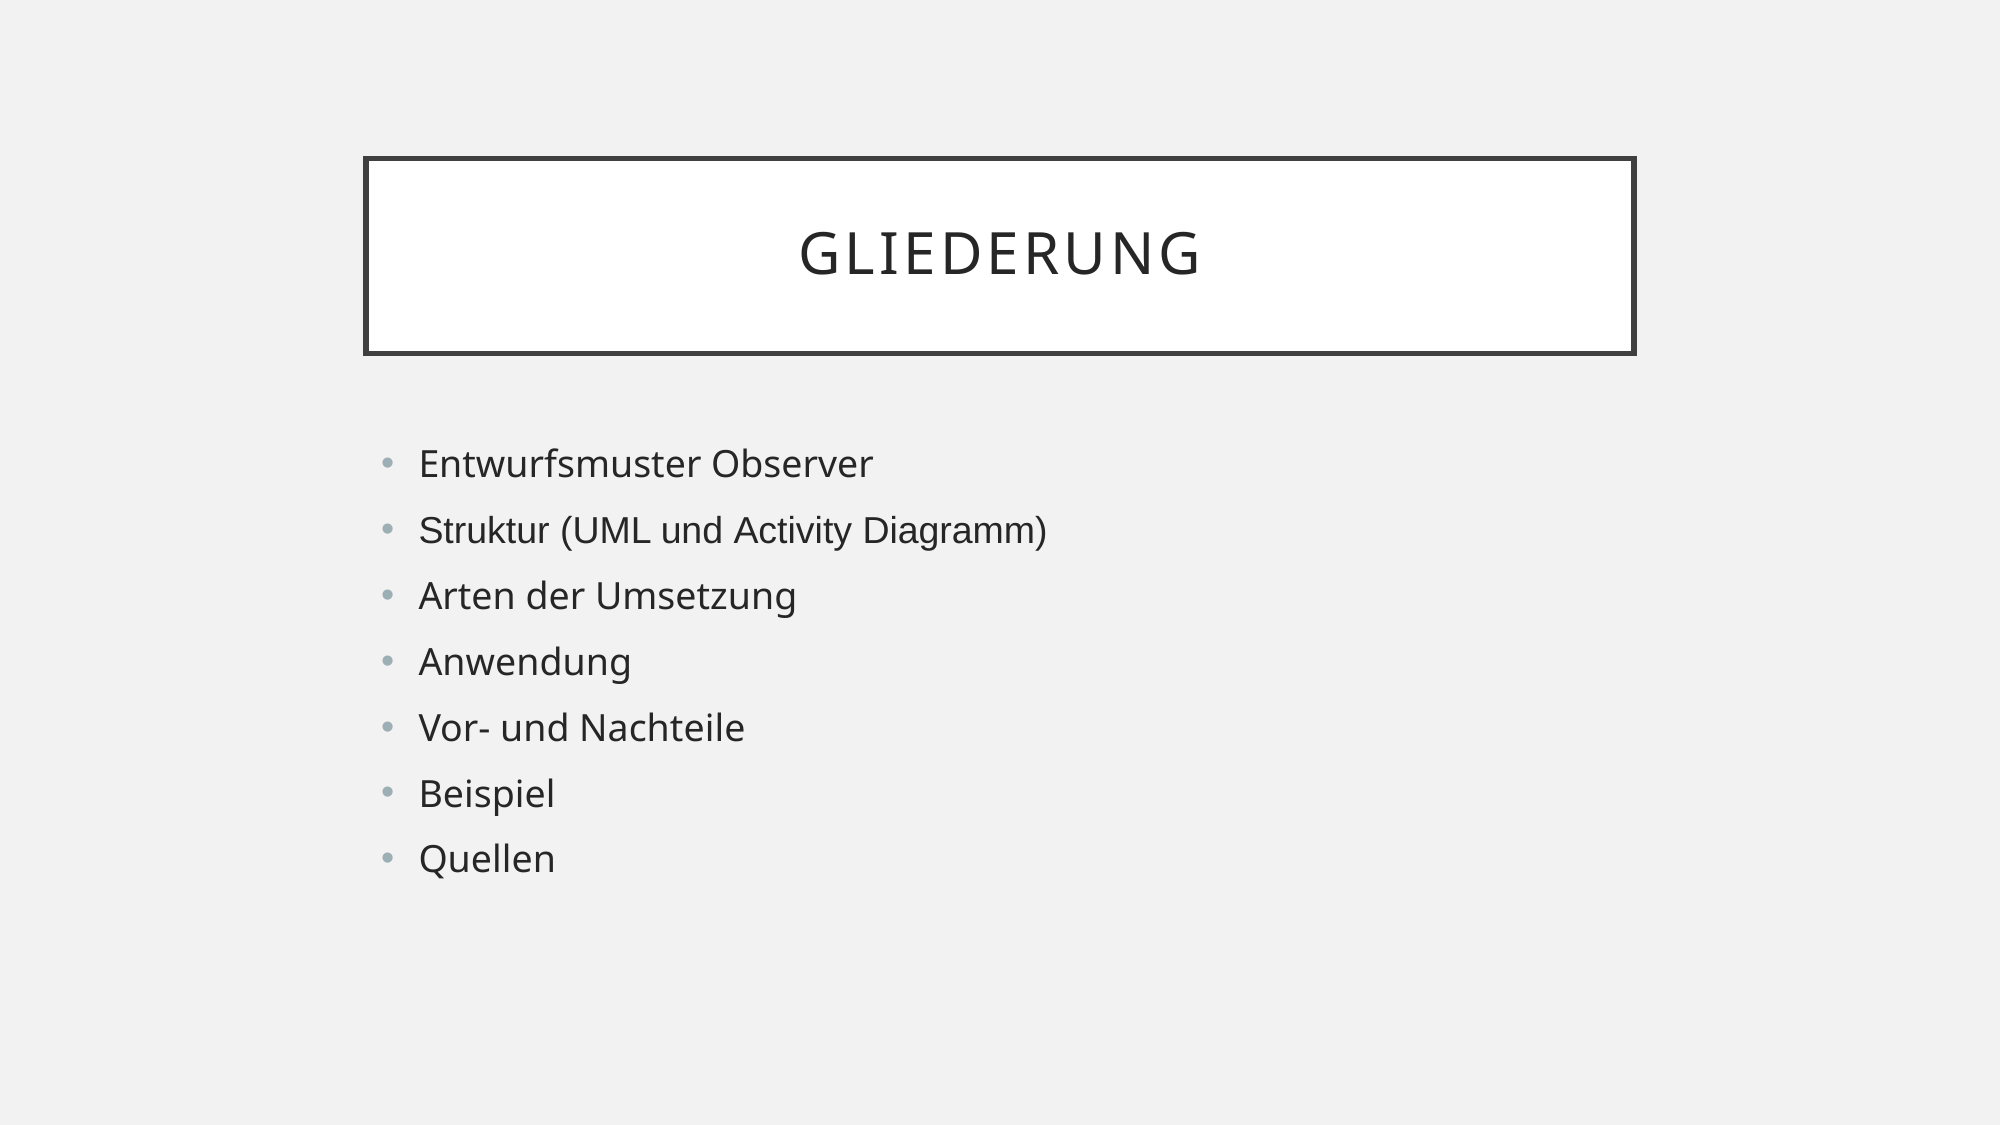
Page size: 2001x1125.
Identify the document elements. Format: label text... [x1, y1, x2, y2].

title Gliederung [366, 158, 1634, 354]
list Entwurfsmuster Observer Struktur (UML und Activity Diagramm) Arten der Umsetzung Anwendung Vor- und Nachteile Beispiel Quellen [366, 432, 1634, 942]
